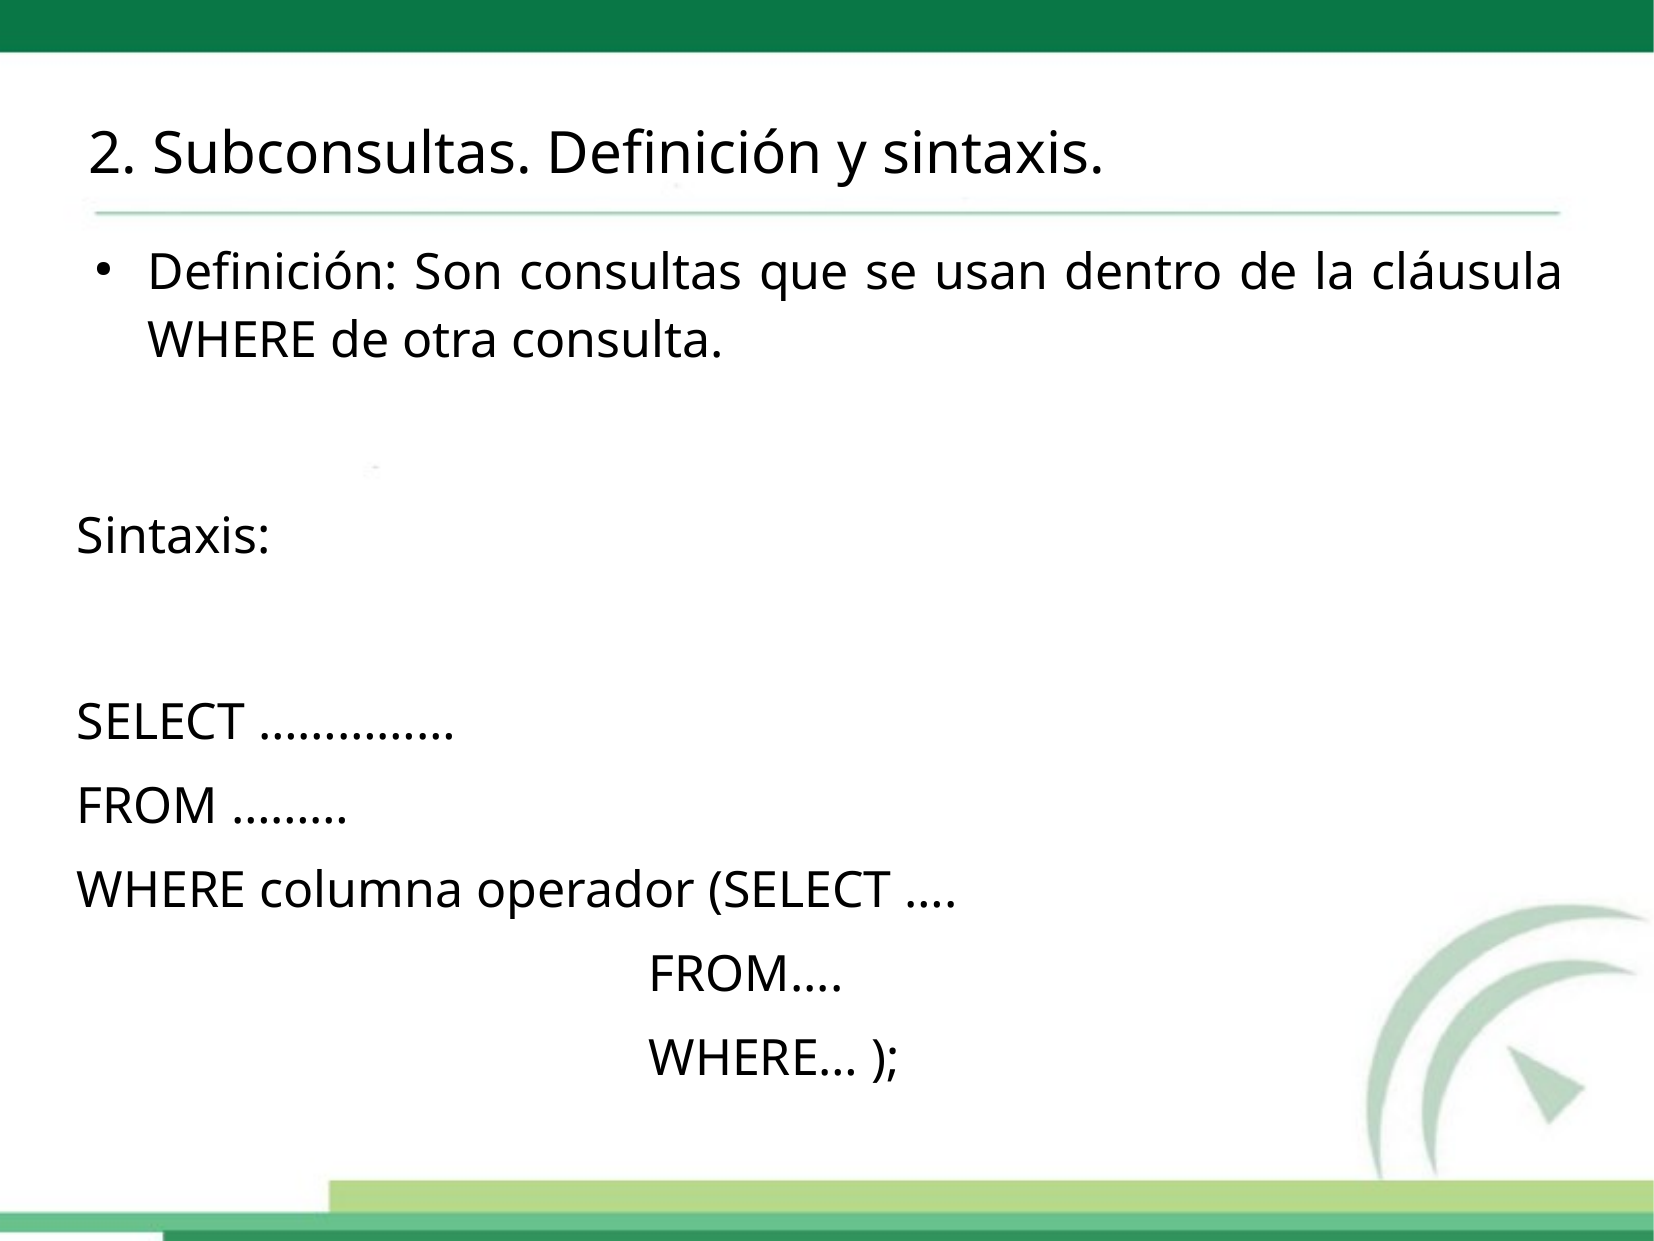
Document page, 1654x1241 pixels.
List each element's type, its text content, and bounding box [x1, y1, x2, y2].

list Definición: Son consultas que se usan dentro de la cláusula WHERE de otra consulta. Sintaxis: SELECT …………… FROM ……… WHERE columna operador (SELECT …. FROM.... WHERE… ); [76, 236, 1565, 1040]
title 2. Subconsultas. Definición y sintaxis. [88, 46, 1577, 254]
picture [0, 0, 1654, 1241]
